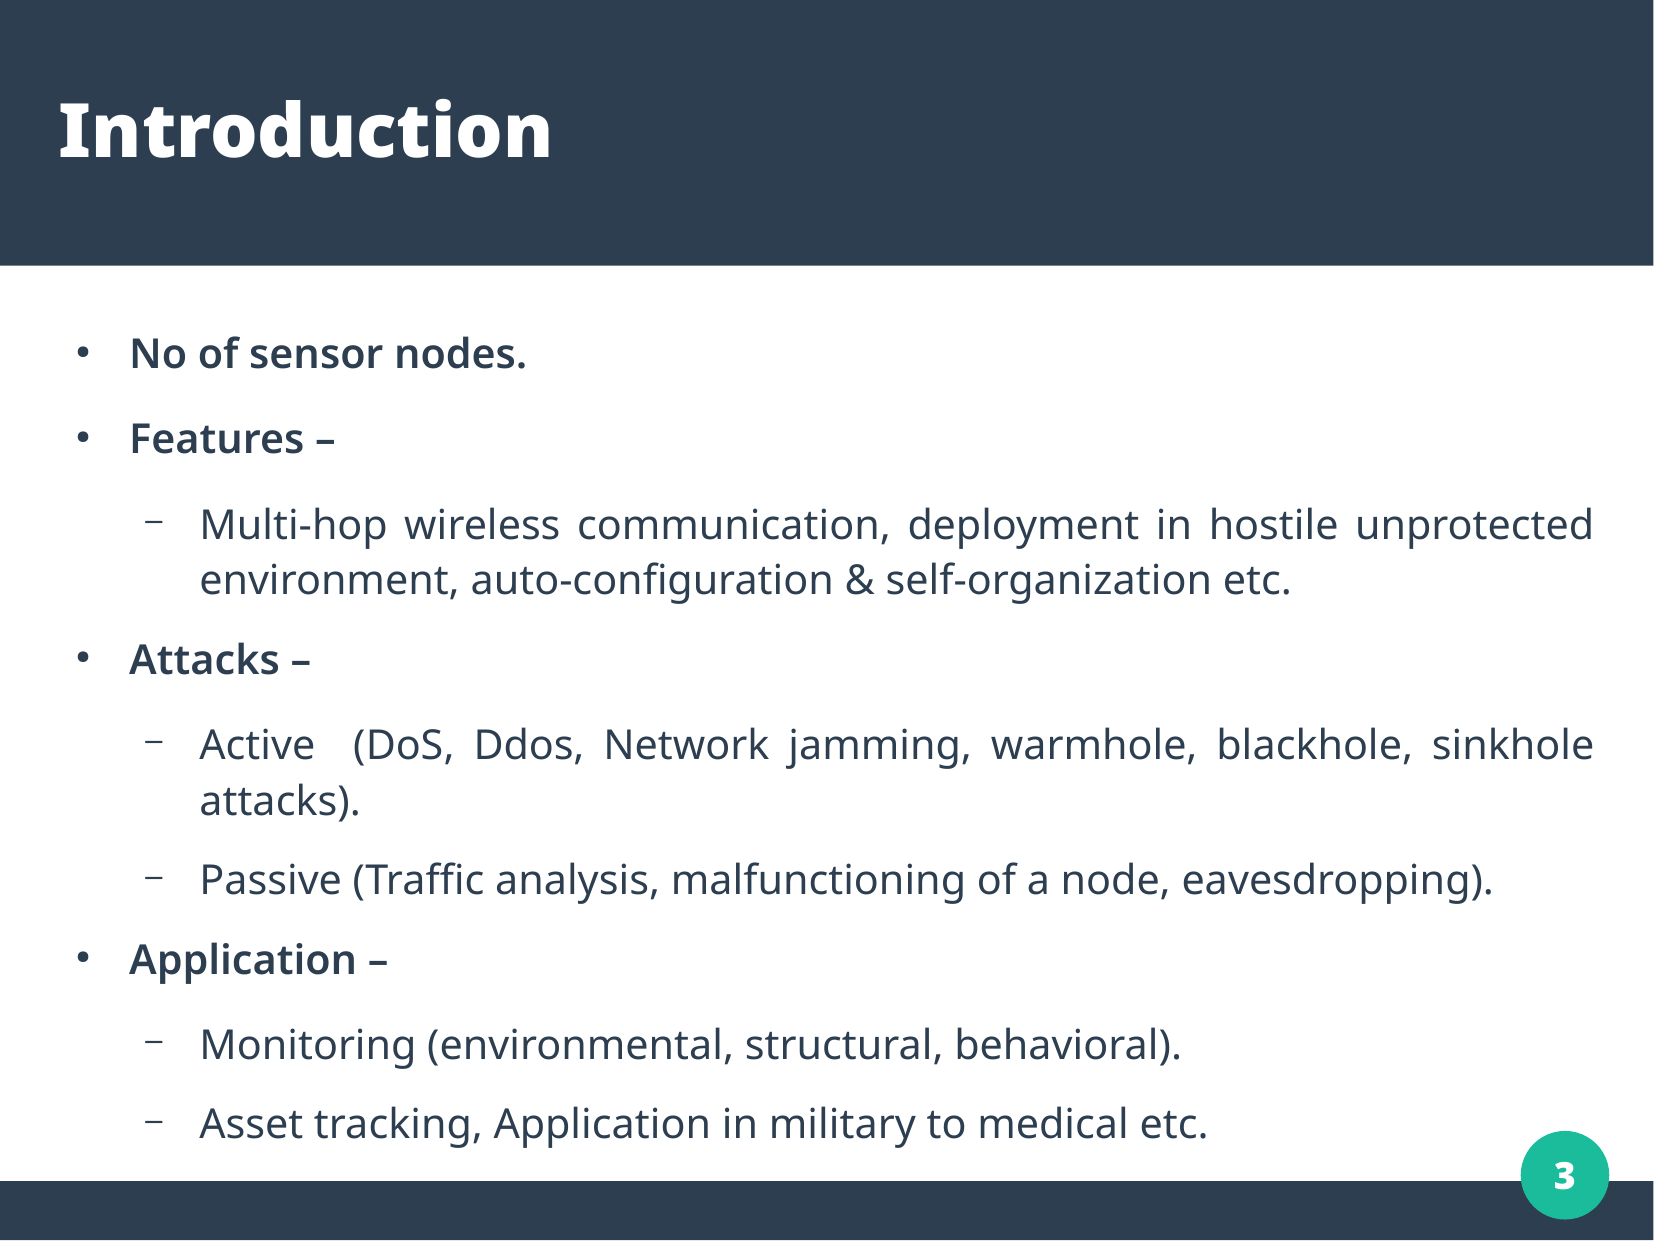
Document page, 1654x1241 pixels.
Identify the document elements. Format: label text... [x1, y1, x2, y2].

list No of sensor nodes. Features – Multi-hop wireless communication, deployment in hostile unprotected environment, auto-configuration & self-organization etc. Attacks – Active (DoS, Ddos, Network jamming, warmhole, blackhole, sinkhole attacks). Passive (Traffic analysis, malfunctioning of a node, eavesdropping). Application – Monitoring (environmental, structural, behavioral). Asset tracking, Application in military to medical etc. [59, 324, 1595, 1152]
title Introduction [59, 49, 1595, 207]
